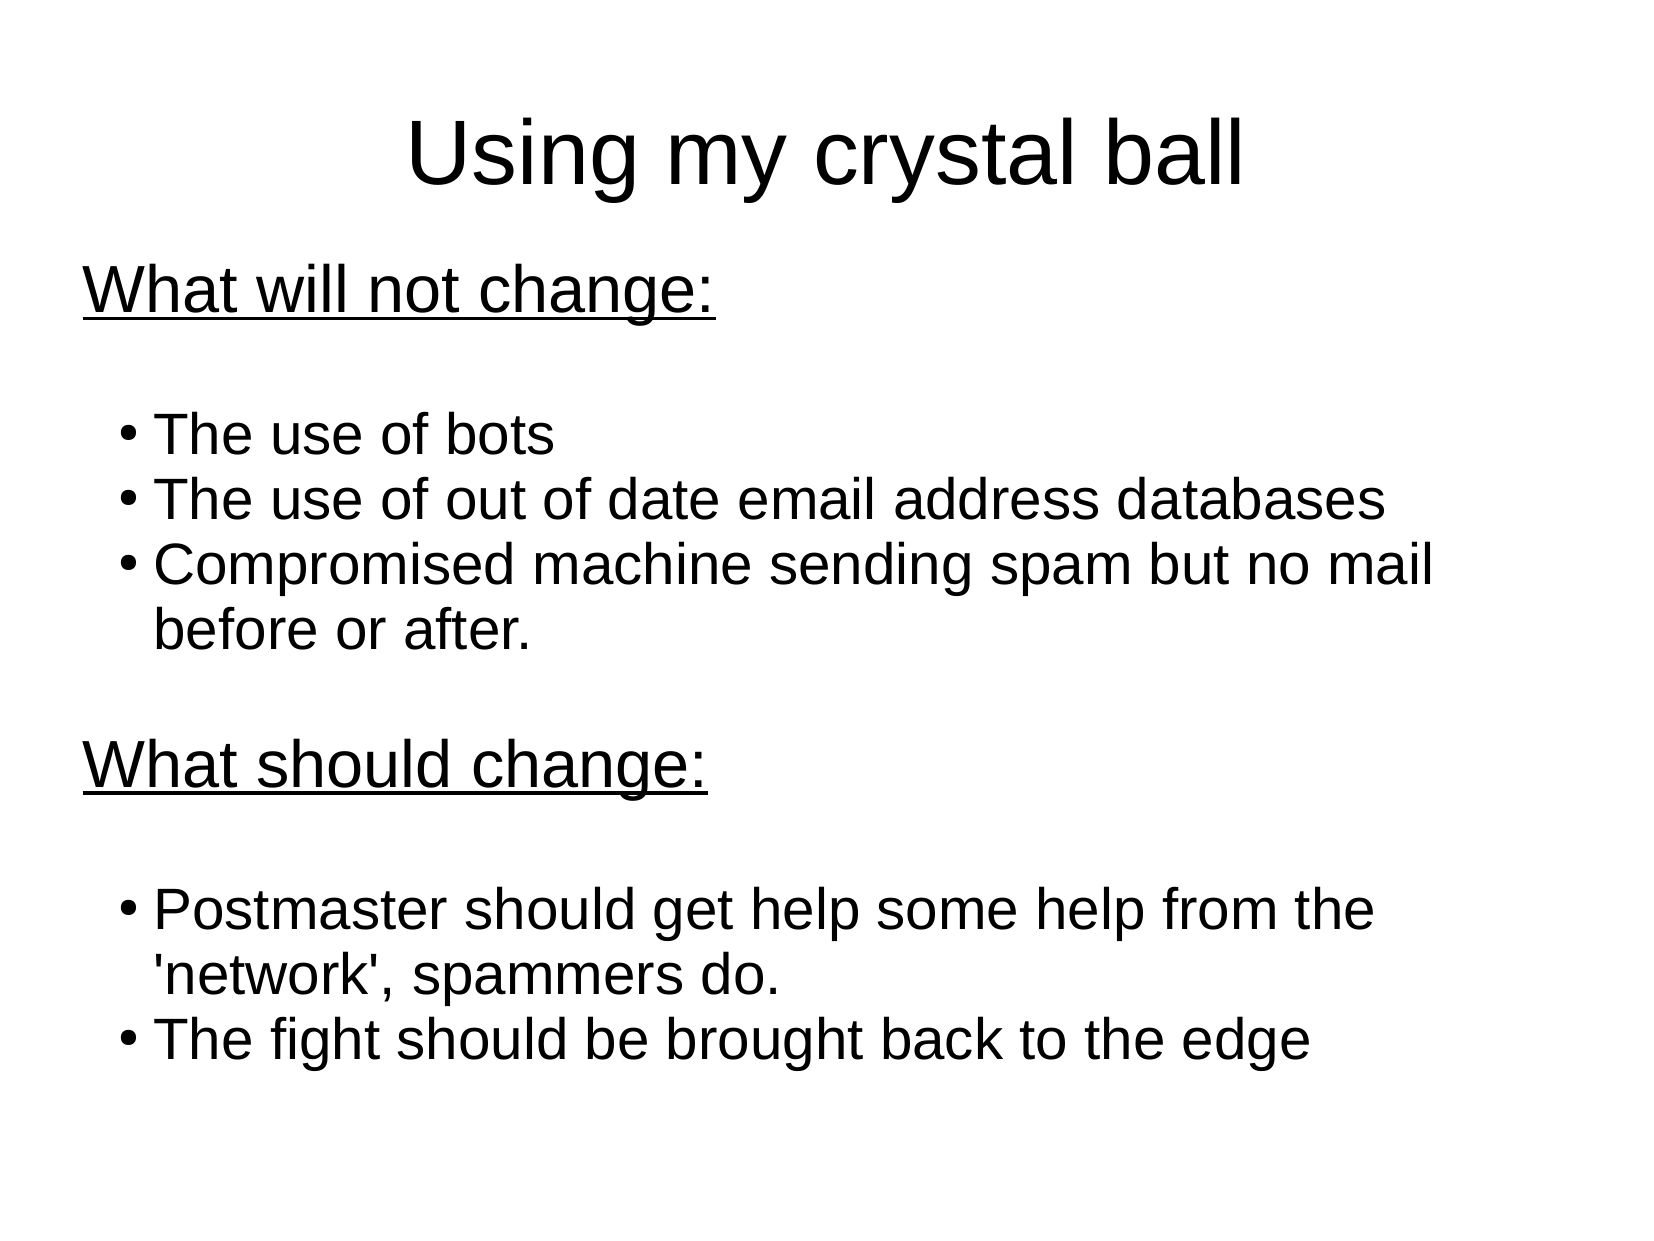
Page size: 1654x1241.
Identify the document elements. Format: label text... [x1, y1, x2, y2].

subtitle What will not change: The use of bots The use of out of date email address databases Compromised machine sending spam but no mail before or after. What should change: Postmaster should get help some help from the 'network', spammers do. The fight should be brought back to the edge [82, 252, 1571, 1146]
title Using my crystal ball [82, 56, 1571, 250]
